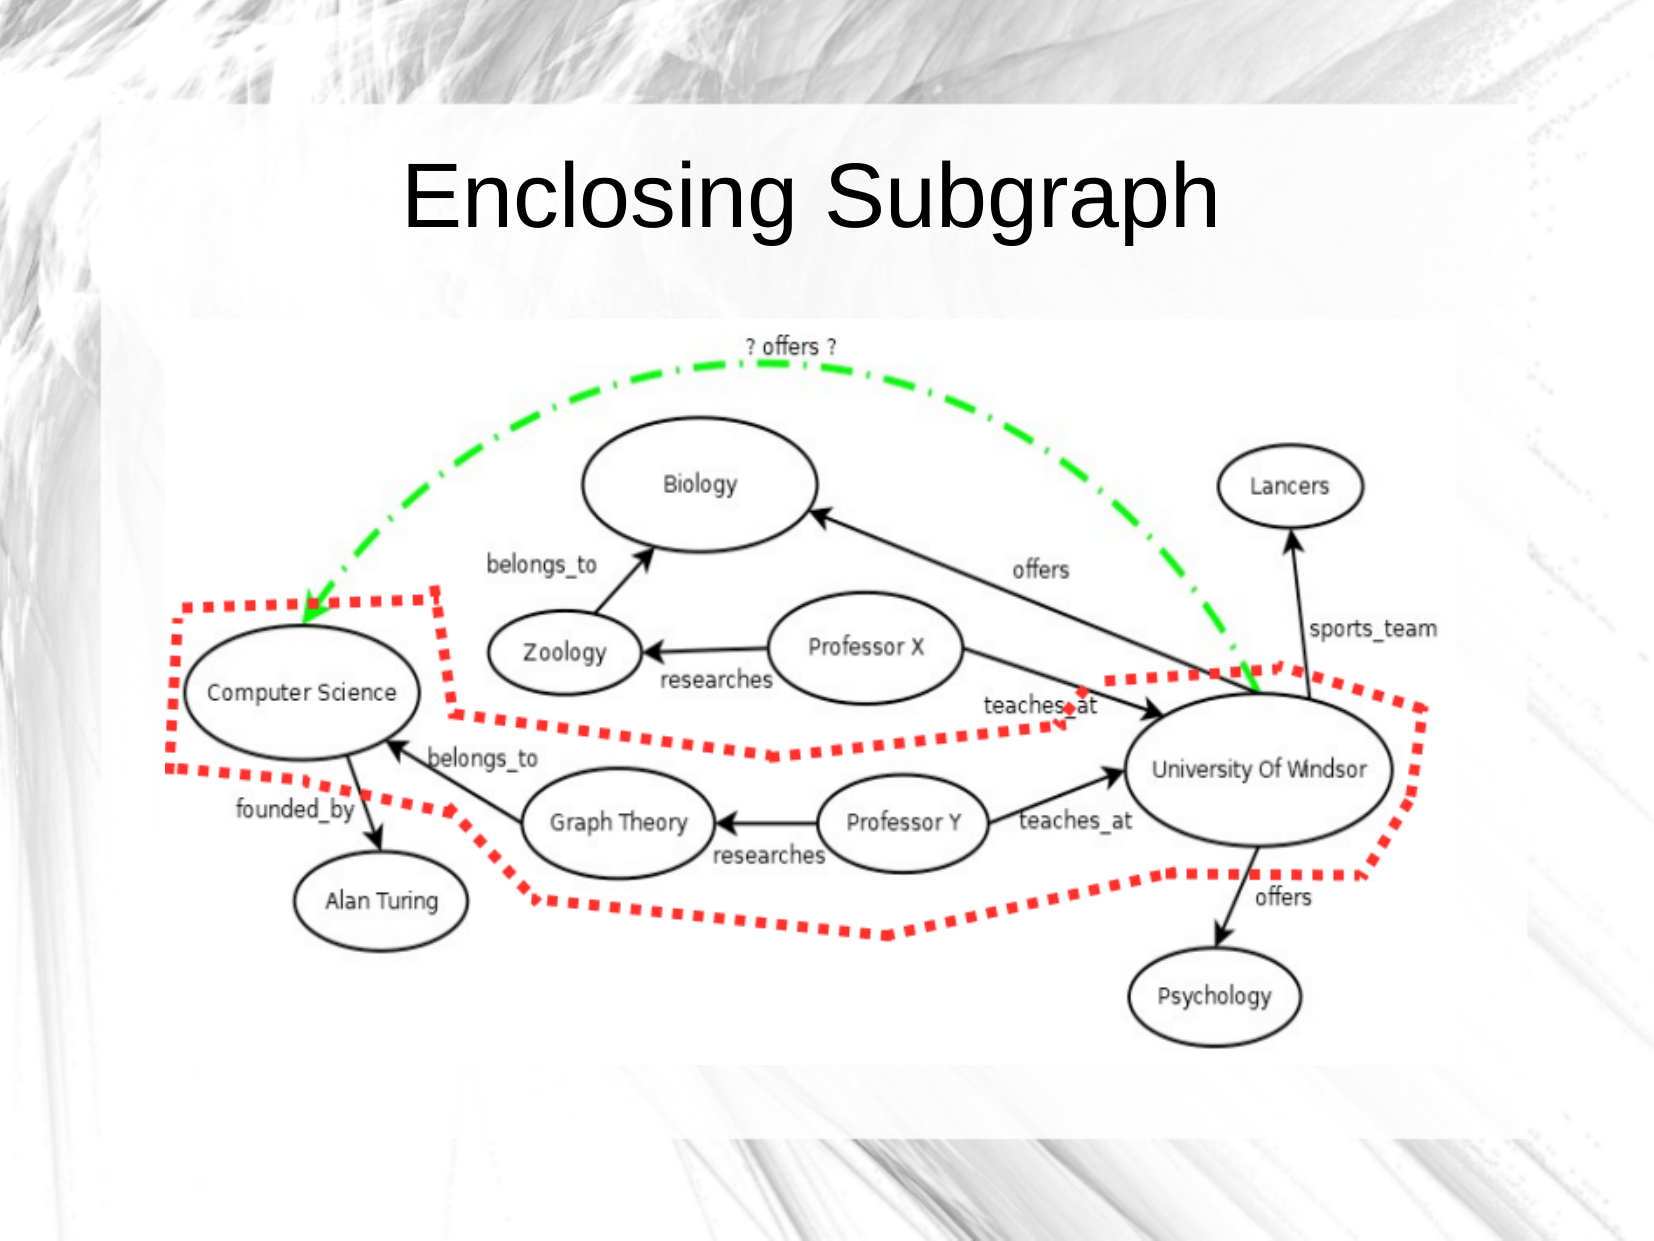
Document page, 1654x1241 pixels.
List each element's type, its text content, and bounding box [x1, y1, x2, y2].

picture [0, 0, 1654, 1241]
title Enclosing Subgraph [118, 112, 1506, 281]
